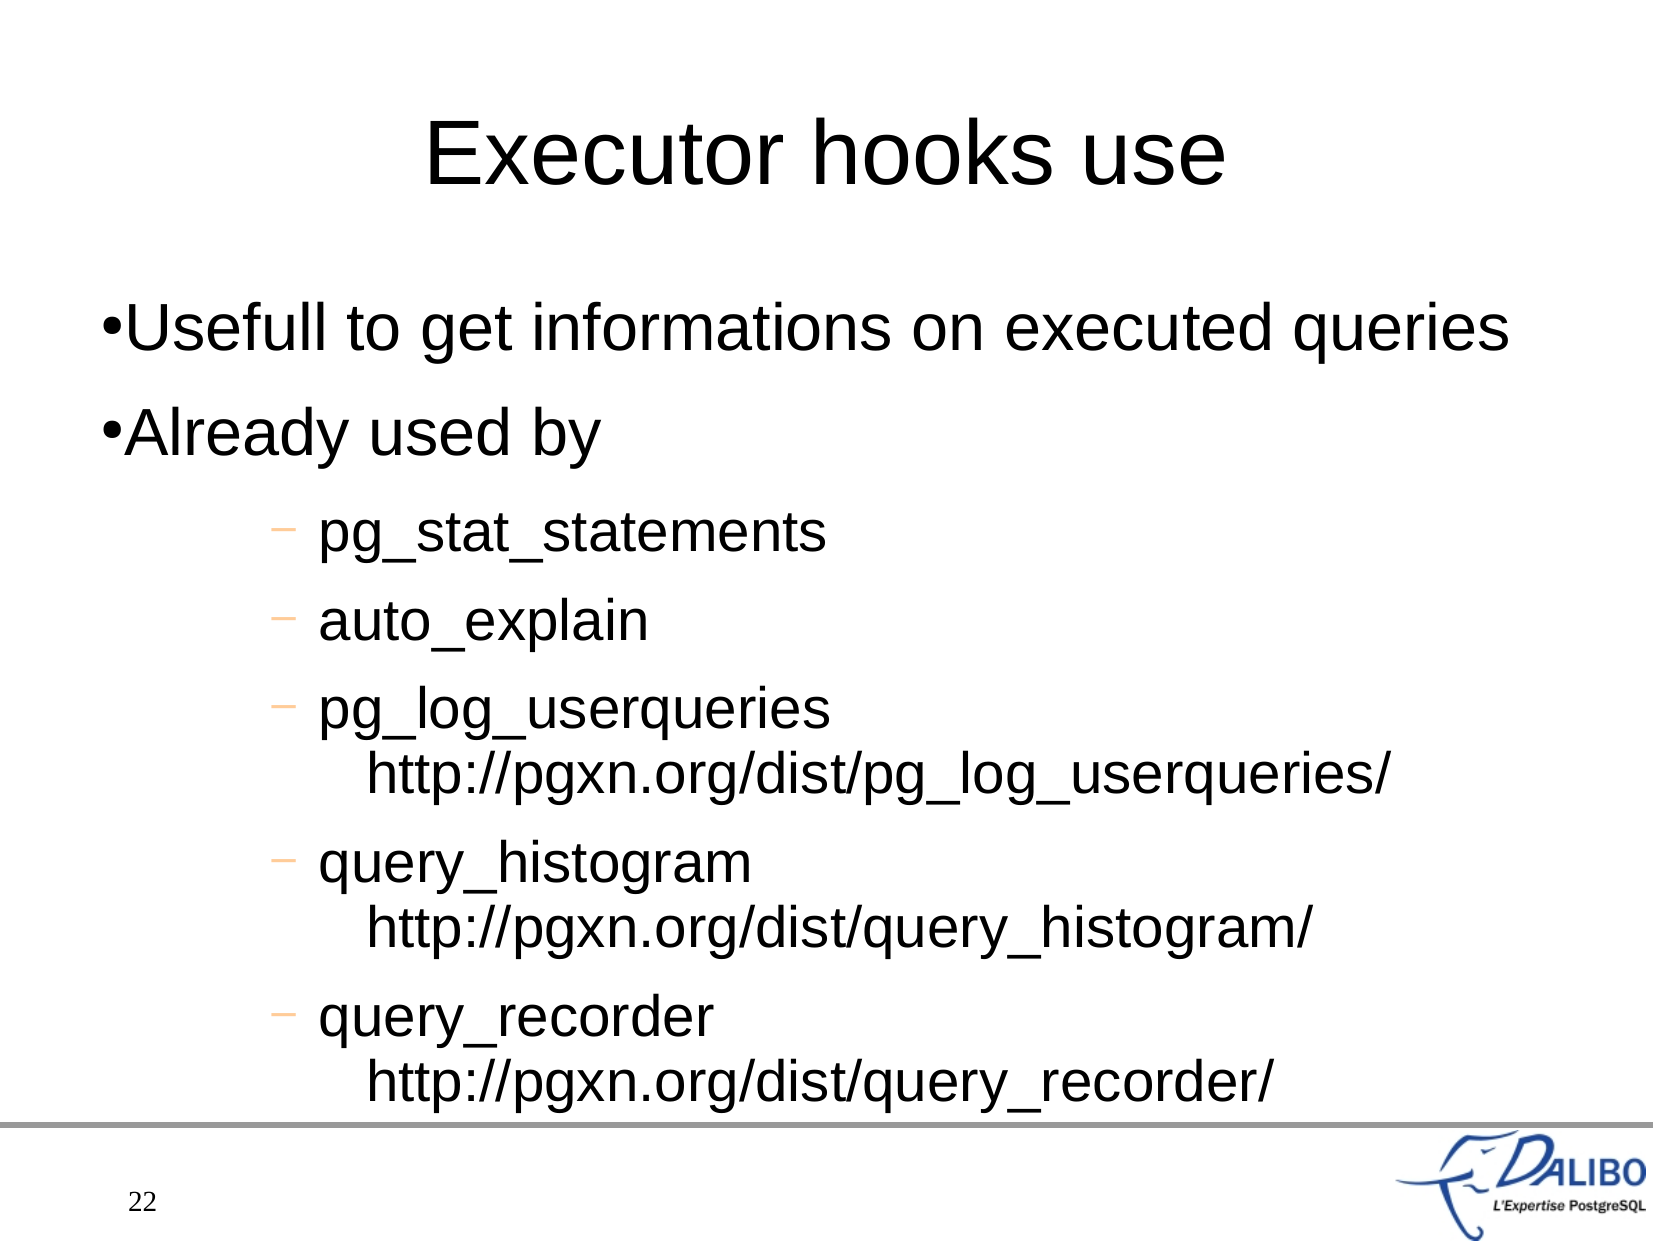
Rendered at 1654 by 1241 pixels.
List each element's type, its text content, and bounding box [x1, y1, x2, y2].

list Usefull to get informations on executed queries Already used by pg_stat_statements auto_explain pg_log_userqueries http://pgxn.org/dist/pg_log_userqueries/ query_histogram http://pgxn.org/dist/query_histogram/ query_recorder http://pgxn.org/dist/query_recorder/ [82, 290, 1571, 1114]
picture [1395, 1130, 1646, 1241]
title Executor hooks use [82, 49, 1571, 257]
